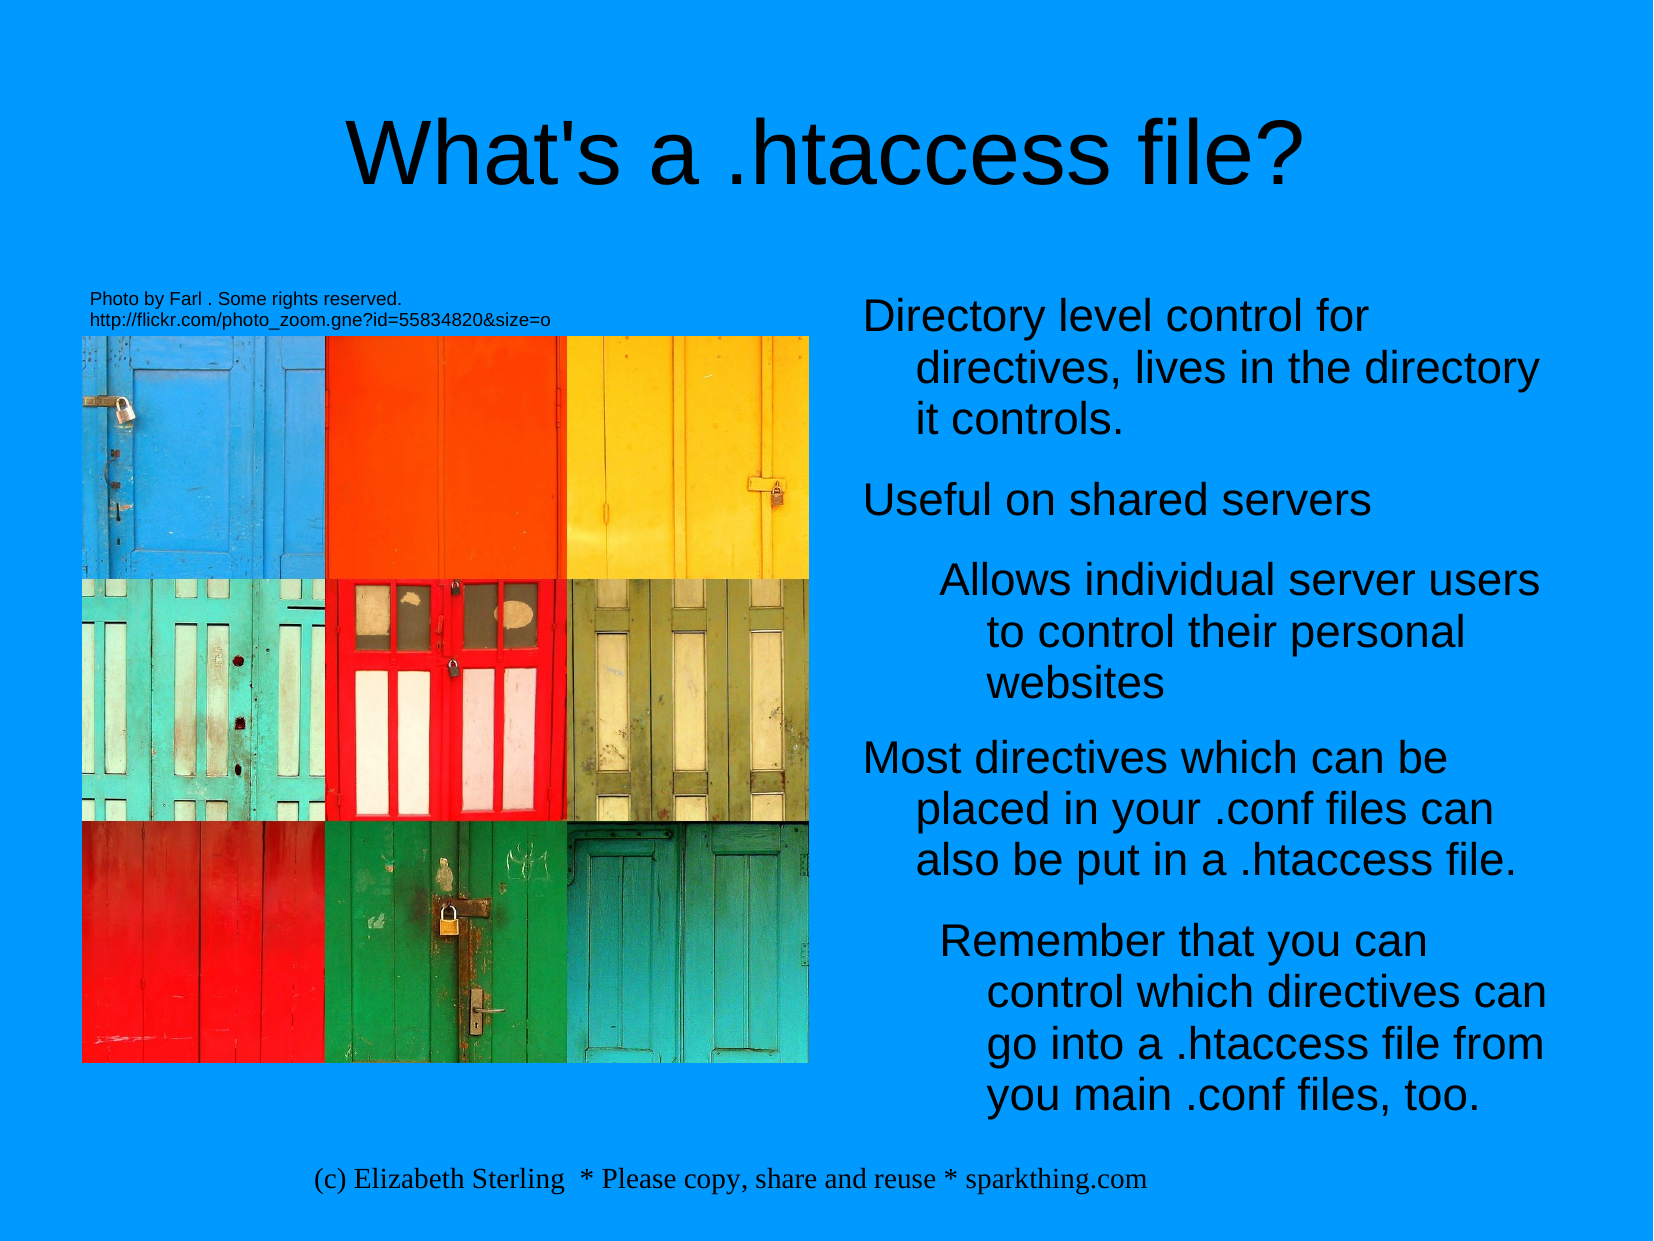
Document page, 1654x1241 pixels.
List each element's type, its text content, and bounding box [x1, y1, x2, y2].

picture [82, 338, 809, 1063]
list Directory level control for directives, lives in the directory it controls. Useful on shared servers Allows individual server users to control their personal websites Most directives which can be placed in your .conf files can also be put in a .htaccess file. Remember that you can control which directives can go into a .htaccess file from you main .conf files, too. [844, 290, 1571, 1117]
title What's a .htaccess file? [82, 49, 1571, 257]
text_box Photo by Farl . Some rights reserved. http://flickr.com/photo_zoom.gne?id=55834820&size=o [75, 280, 1018, 338]
